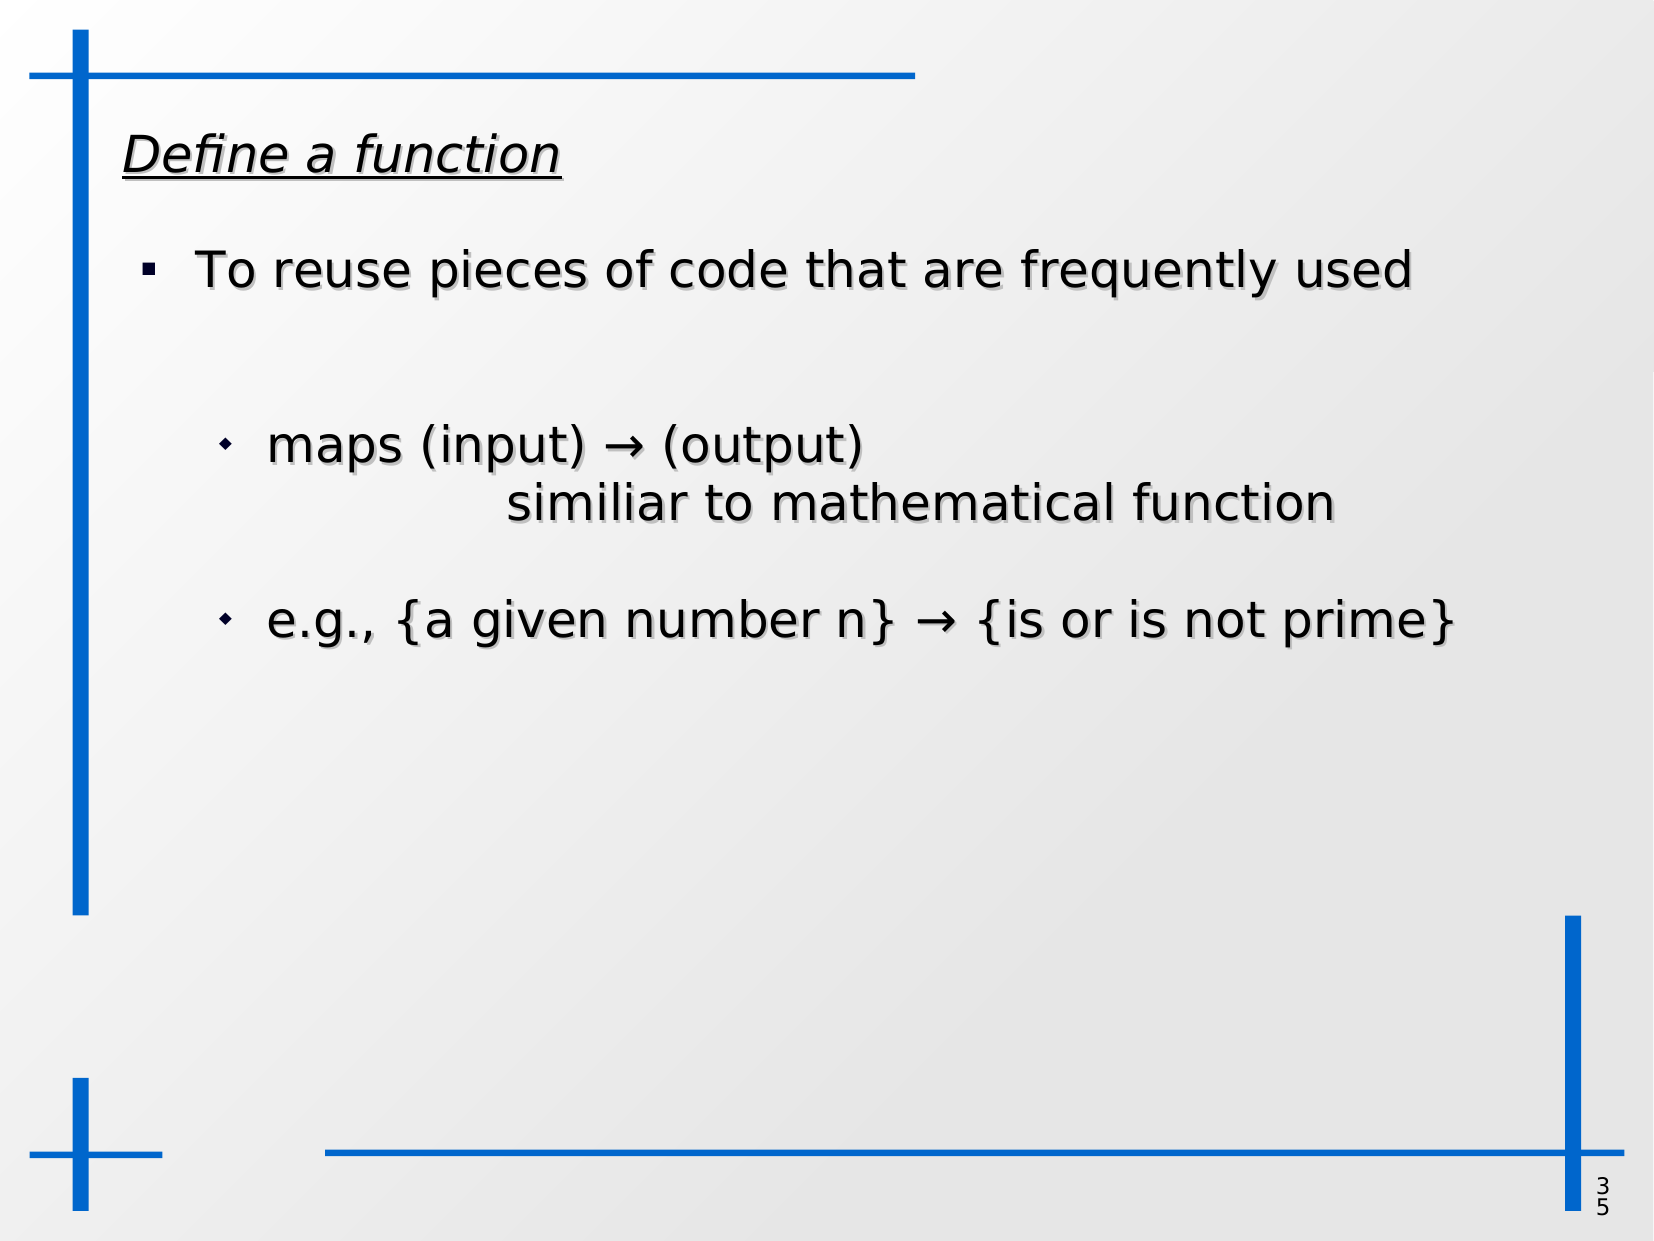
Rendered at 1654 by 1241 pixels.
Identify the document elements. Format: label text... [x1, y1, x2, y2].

list To reuse pieces of code that are frequently used maps (input) → (output) similiar to mathematical function e.g., {a given number n} → {is or is not prime} [124, 241, 1526, 1133]
title Define a function [122, 91, 1524, 219]
